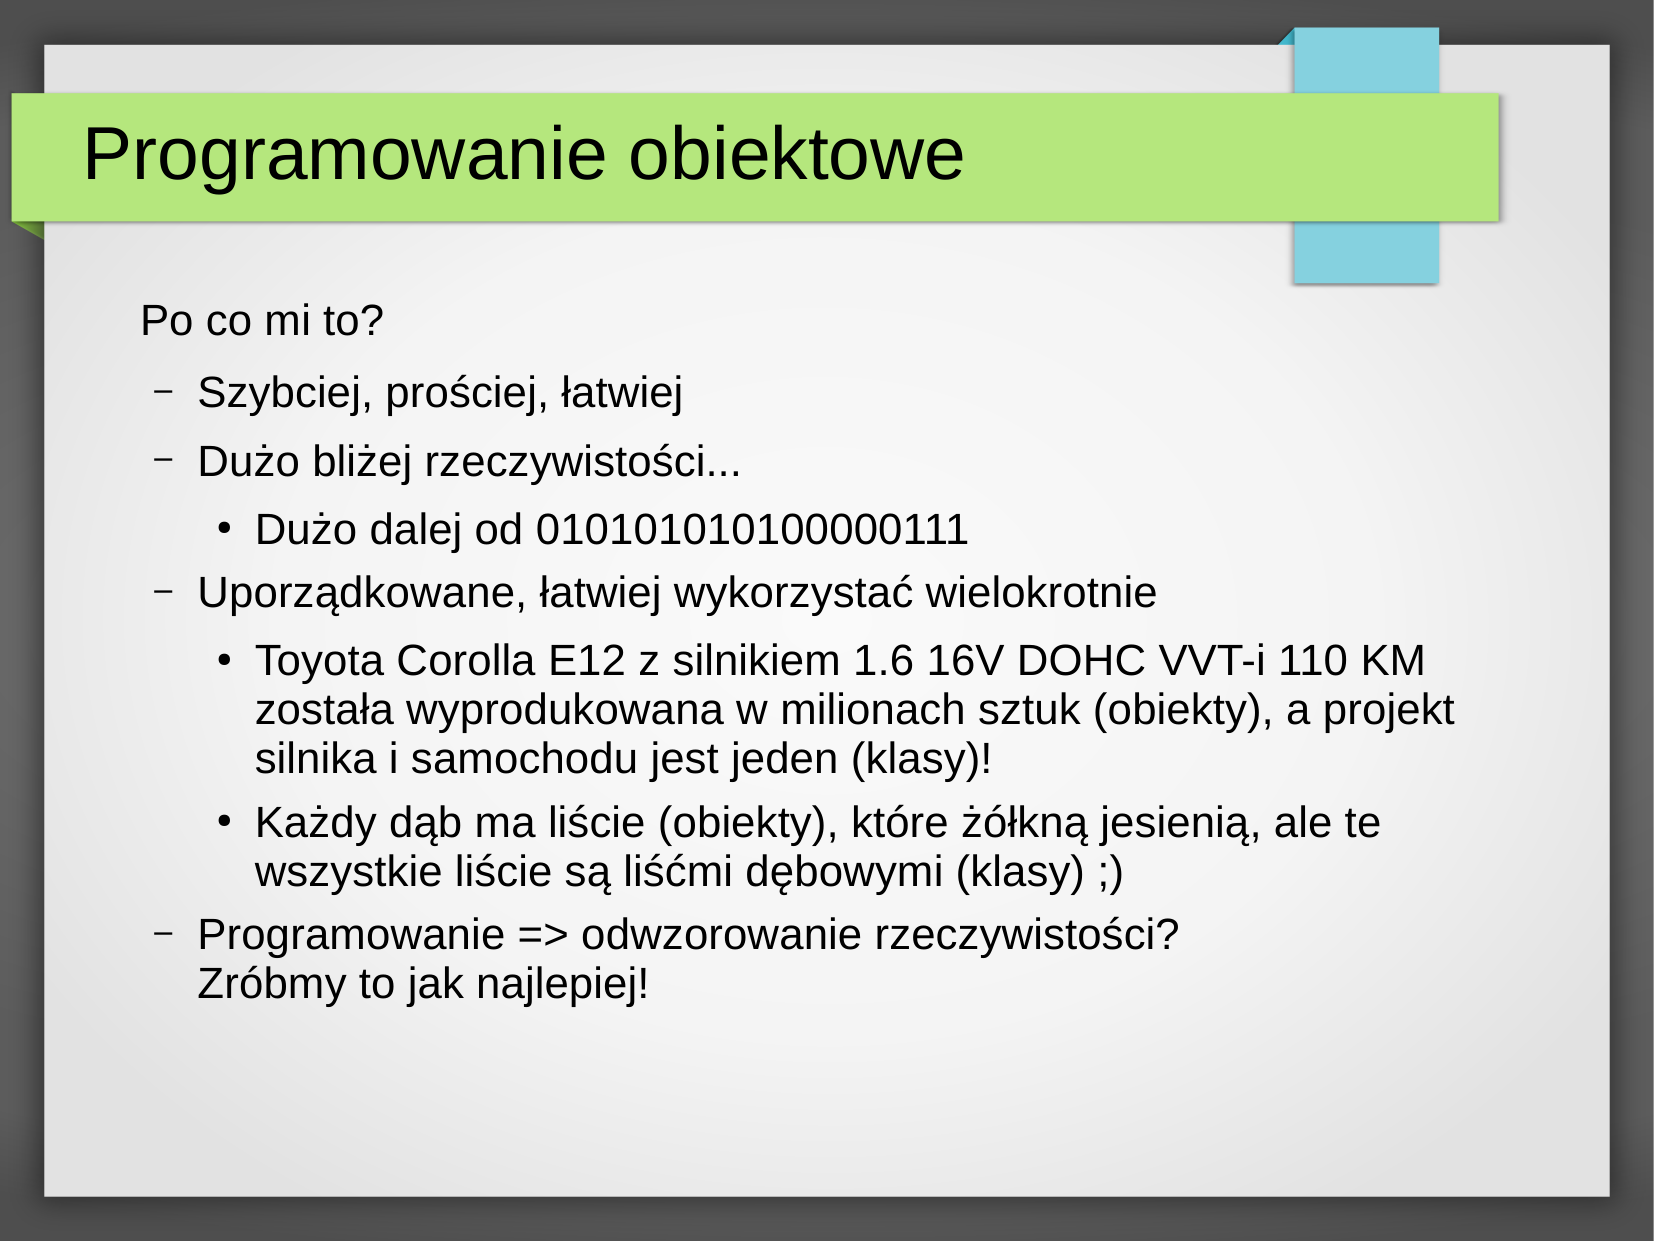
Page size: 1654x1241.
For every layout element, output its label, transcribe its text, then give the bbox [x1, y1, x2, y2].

picture [0, 0, 1654, 1241]
list Po co mi to? Szybciej, prościej, łatwiej Dużo bliżej rzeczywistości... Dużo dalej od 010101010100000111 Uporządkowane, łatwiej wykorzystać wielokrotnie Toyota Corolla E12 z silnikiem 1.6 16V DOHC VVT-i 110 KM została wyprodukowana w milionach sztuk (obiekty), a projekt silnika i samochodu jest jeden (klasy)! Każdy dąb ma liście (obiekty), które żółkną jesienią, ale te wszystkie liście są liśćmi dębowymi (klasy) ;) Programowanie => odwzorowanie rzeczywistości? Zróbmy to jak najlepiej! [82, 295, 1571, 1015]
title Programowanie obiektowe [82, 94, 1264, 213]
